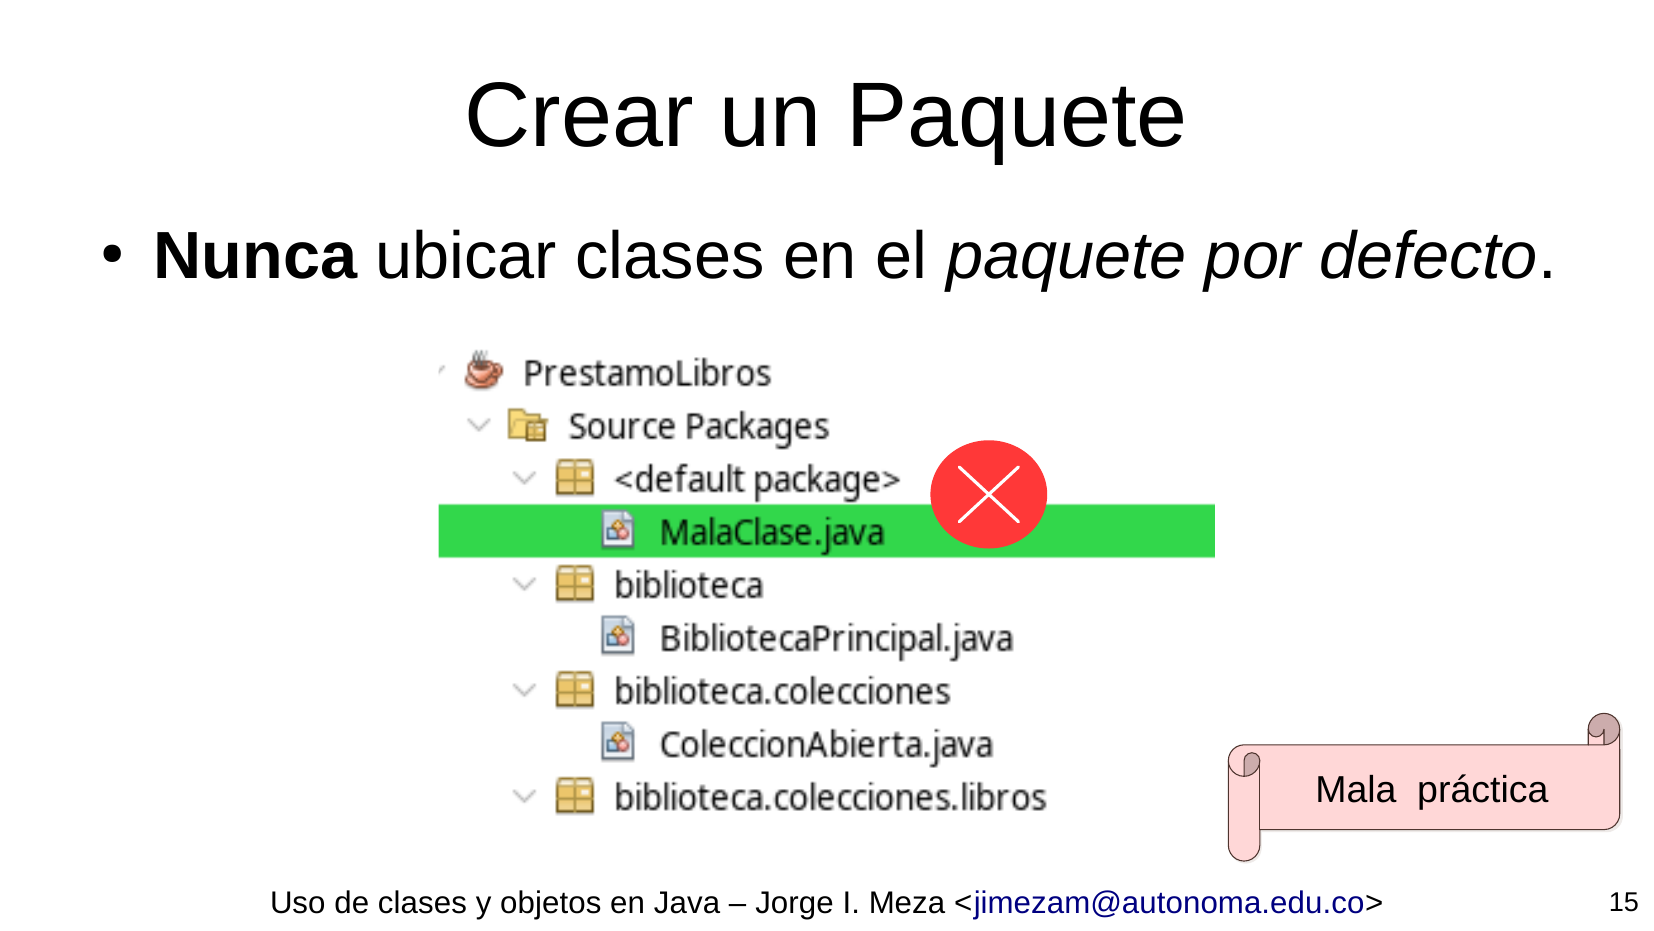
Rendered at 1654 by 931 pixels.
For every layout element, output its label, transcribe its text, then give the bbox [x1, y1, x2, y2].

picture [438, 348, 1216, 826]
title Crear un Paquete [82, 37, 1571, 193]
text_box [931, 441, 1047, 548]
text_box Mala práctica [1228, 732, 1620, 862]
list Nunca ubicar clases en el paquete por defecto. [82, 217, 1571, 879]
